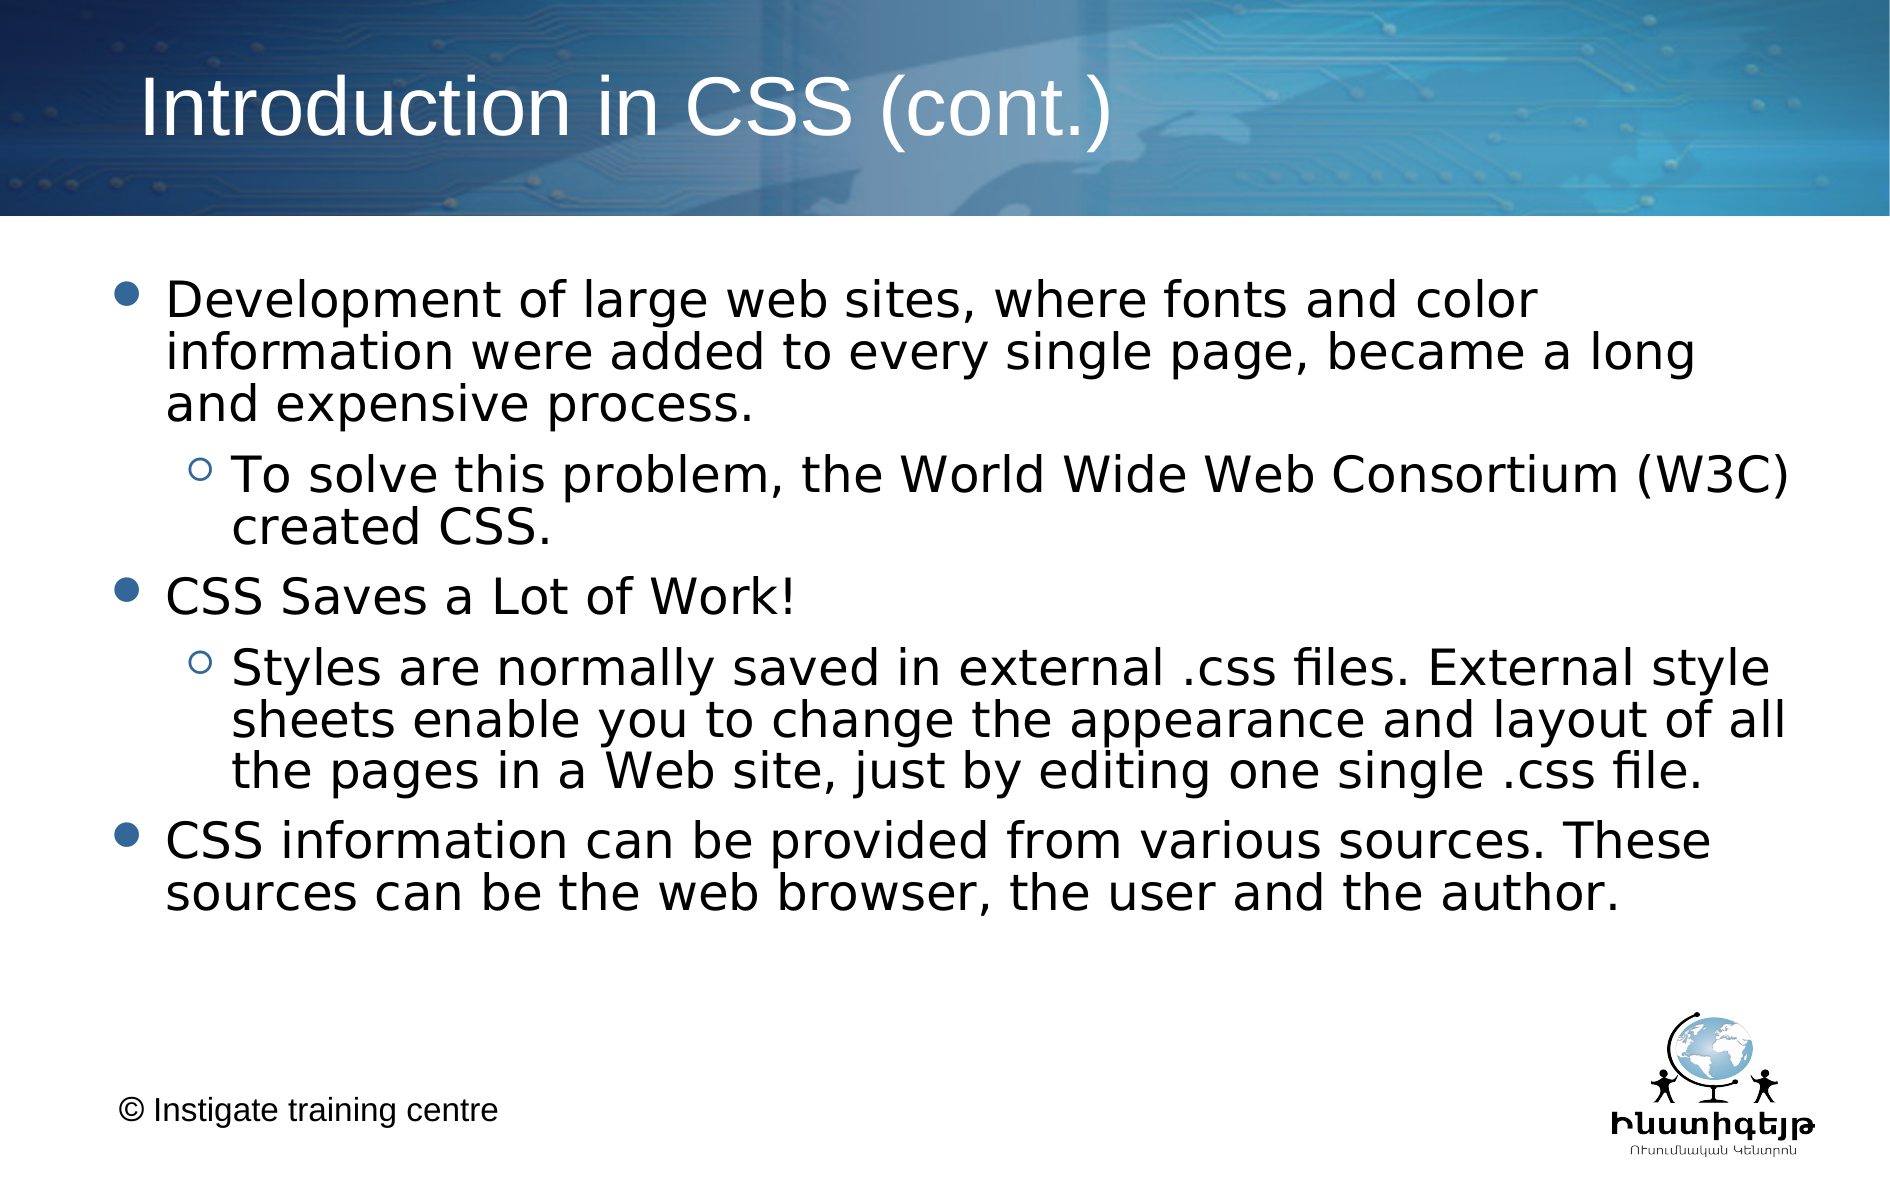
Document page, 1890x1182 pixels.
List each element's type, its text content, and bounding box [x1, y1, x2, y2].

list Development of large web sites, where fonts and color information were added to every single page, became a long and expensive process. To solve this problem, the World Wide Web Consortium (W3C) created CSS. CSS Saves a Lot of Work! Styles are normally saved in external .css files. External style sheets enable you to change the appearance and layout of all the pages in a Web site, just by editing one single .css file. CSS information can be provided from various sources. These sources can be the web browser, the user and the author. [110, 276, 1801, 298]
picture [1612, 1012, 1815, 1157]
picture [0, 0, 1890, 216]
